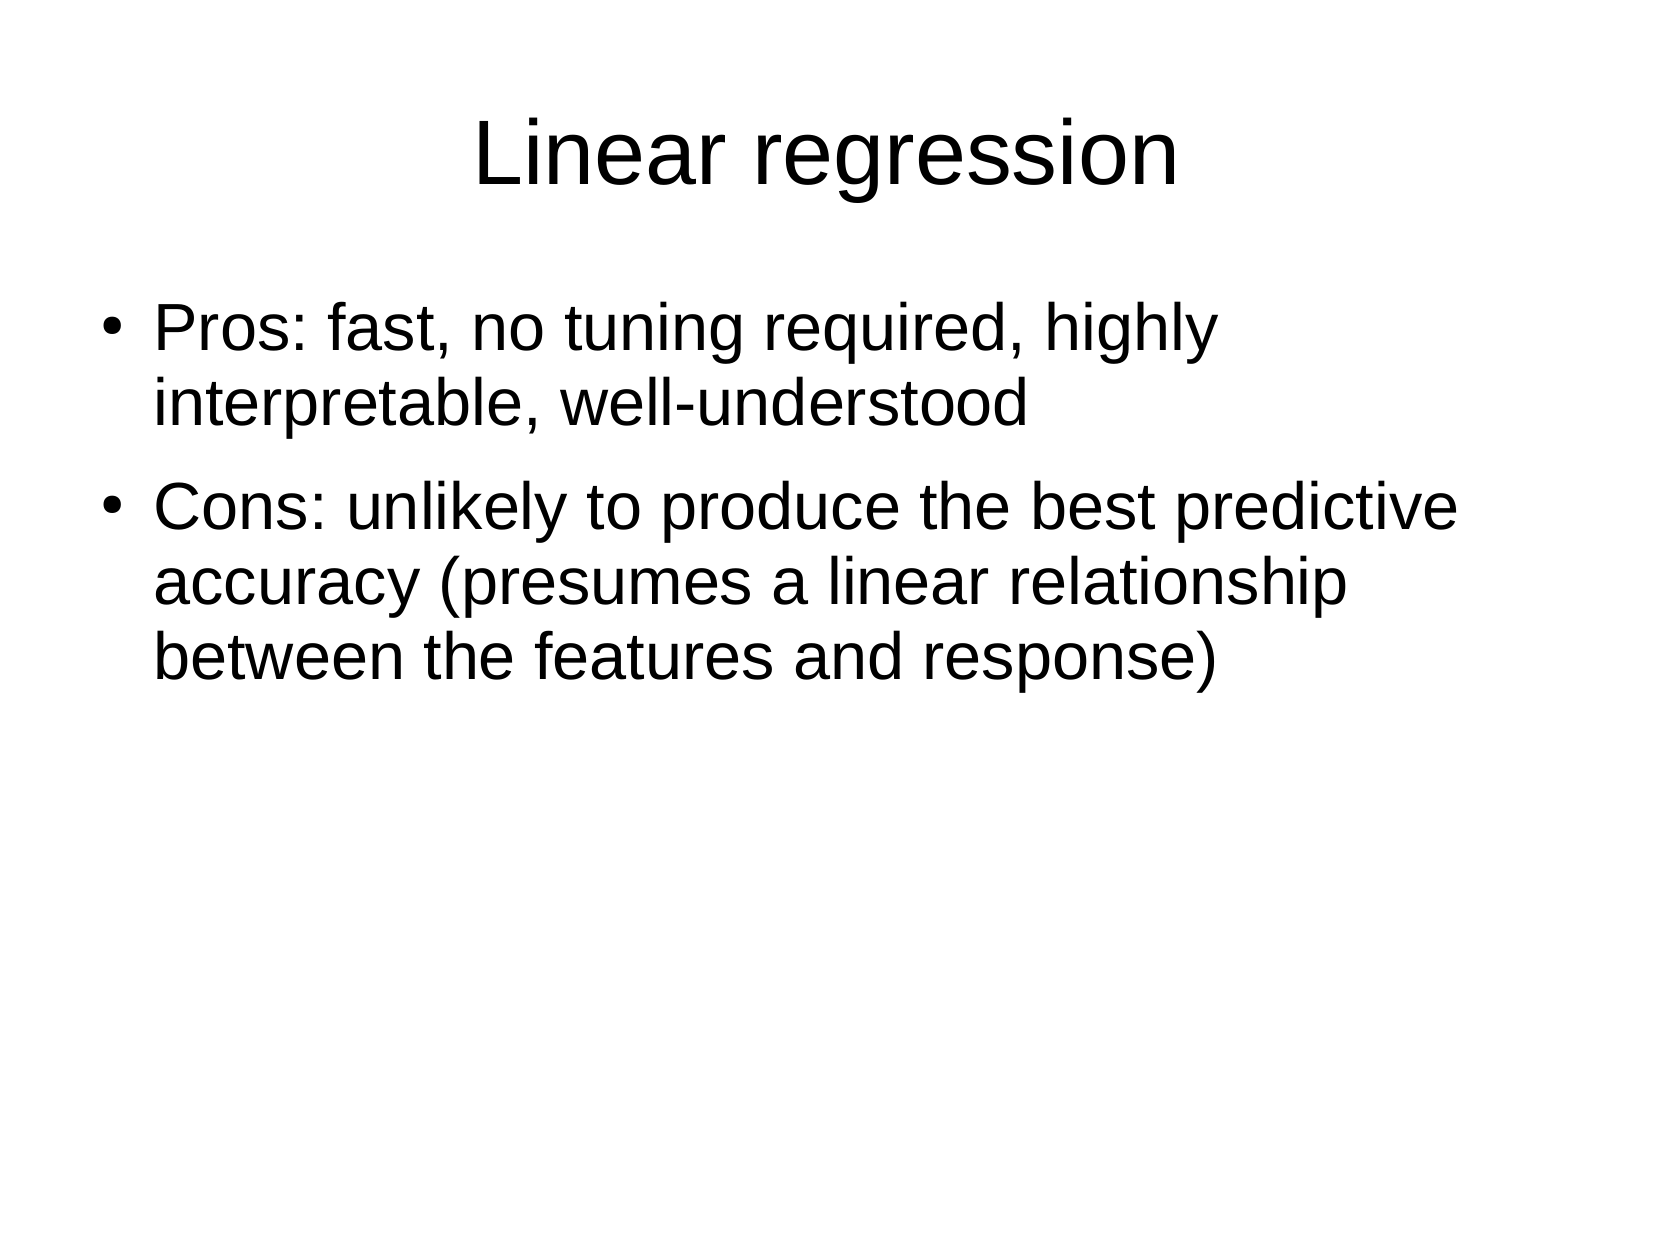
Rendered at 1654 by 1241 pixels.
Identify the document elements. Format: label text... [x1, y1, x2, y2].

list Pros: fast, no tuning required, highly interpretable, well-understood Cons: unlikely to produce the best predictive accuracy (presumes a linear relationship between the features and response) [82, 290, 1571, 1010]
title Linear regression [82, 49, 1571, 257]
